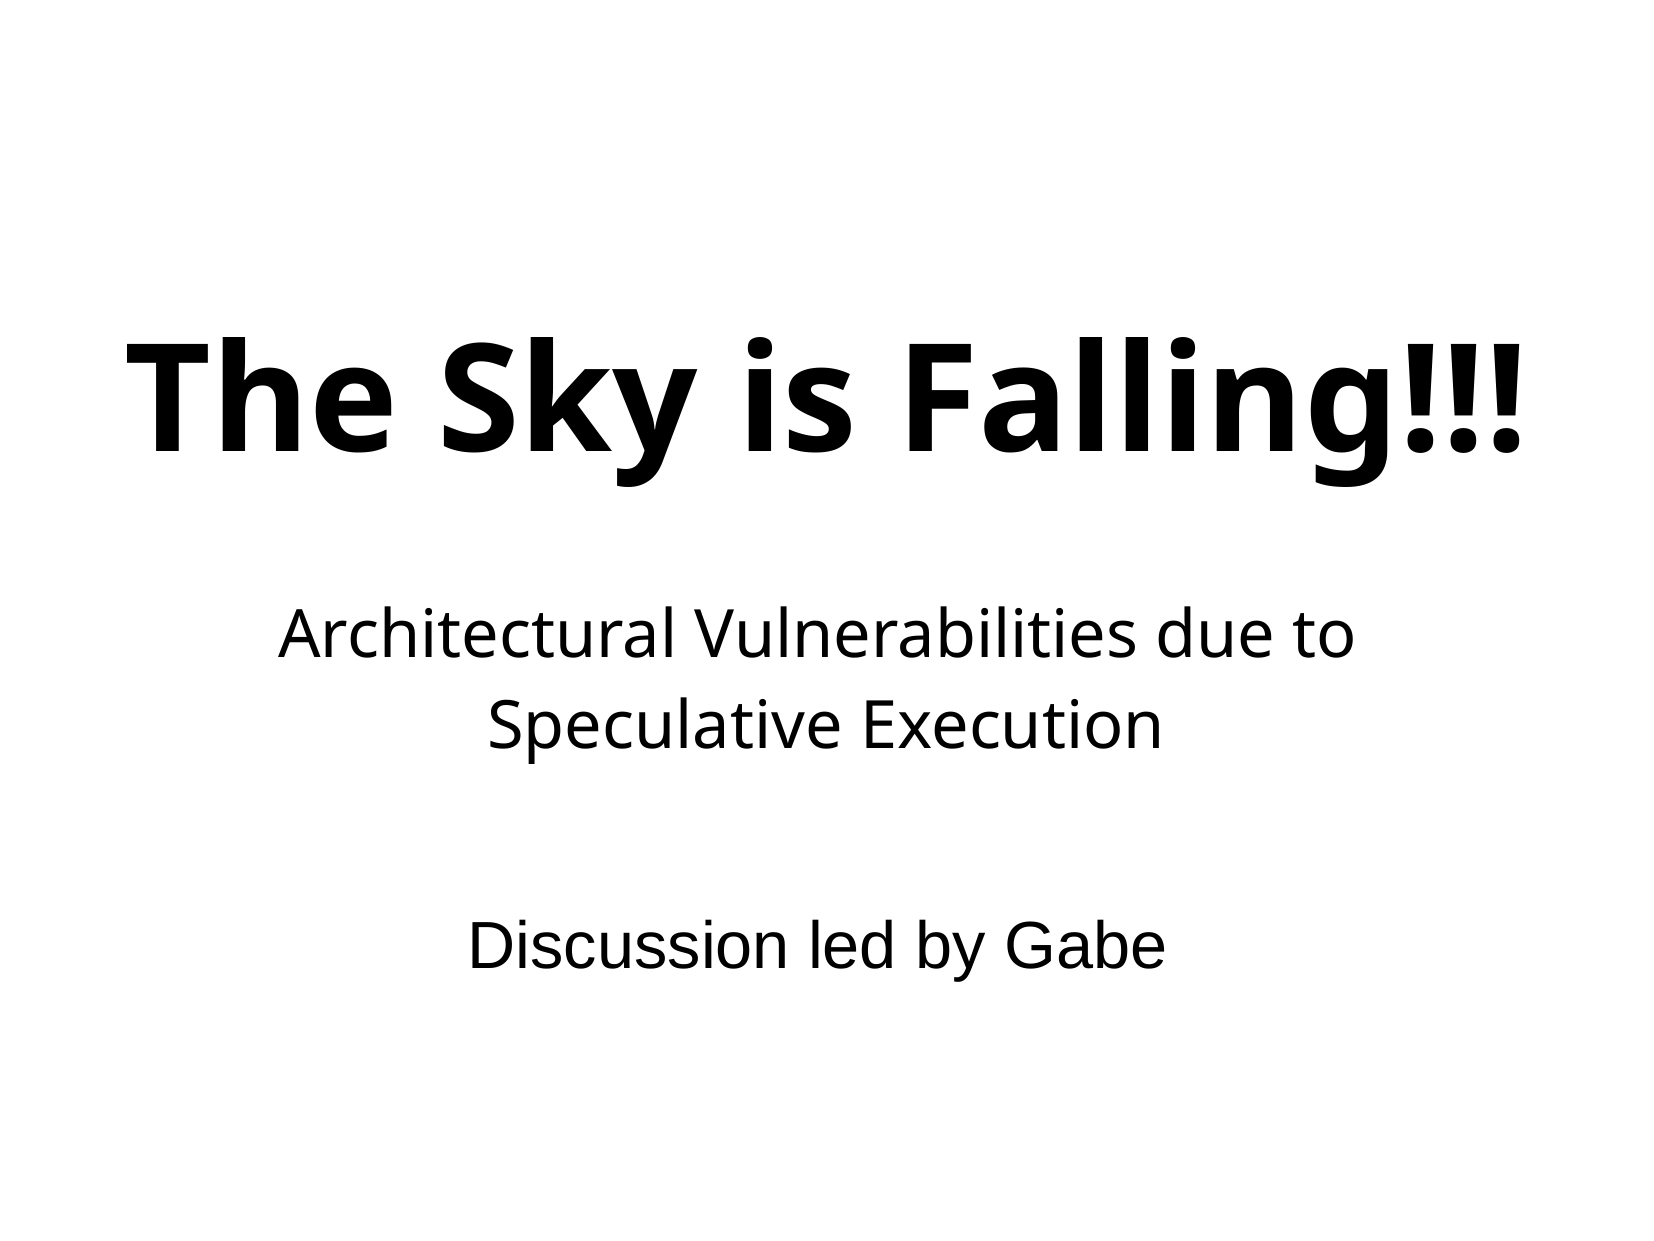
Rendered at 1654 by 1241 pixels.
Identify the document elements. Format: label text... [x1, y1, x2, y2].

text_box Discussion led by Gabe [452, 900, 1186, 991]
subtitle The Sky is Falling!!! Architectural Vulnerabilities due to Speculative Execution [82, 49, 1571, 1010]
